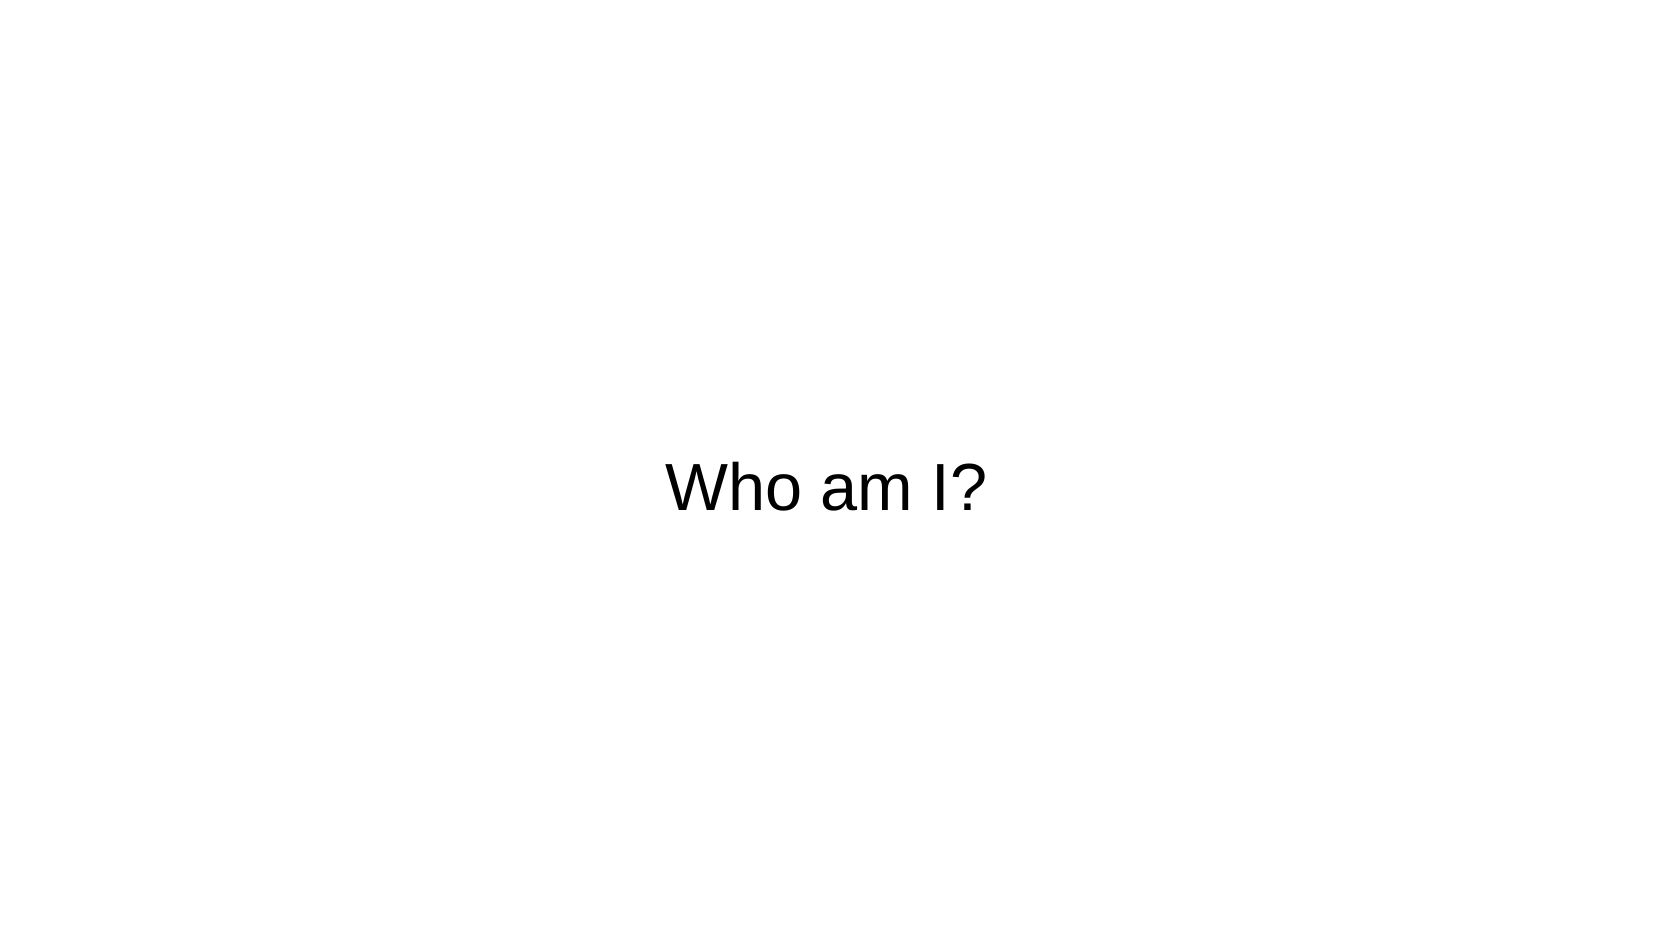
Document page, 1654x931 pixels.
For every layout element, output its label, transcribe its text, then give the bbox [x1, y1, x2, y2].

subtitle Who am I? [82, 217, 1571, 758]
